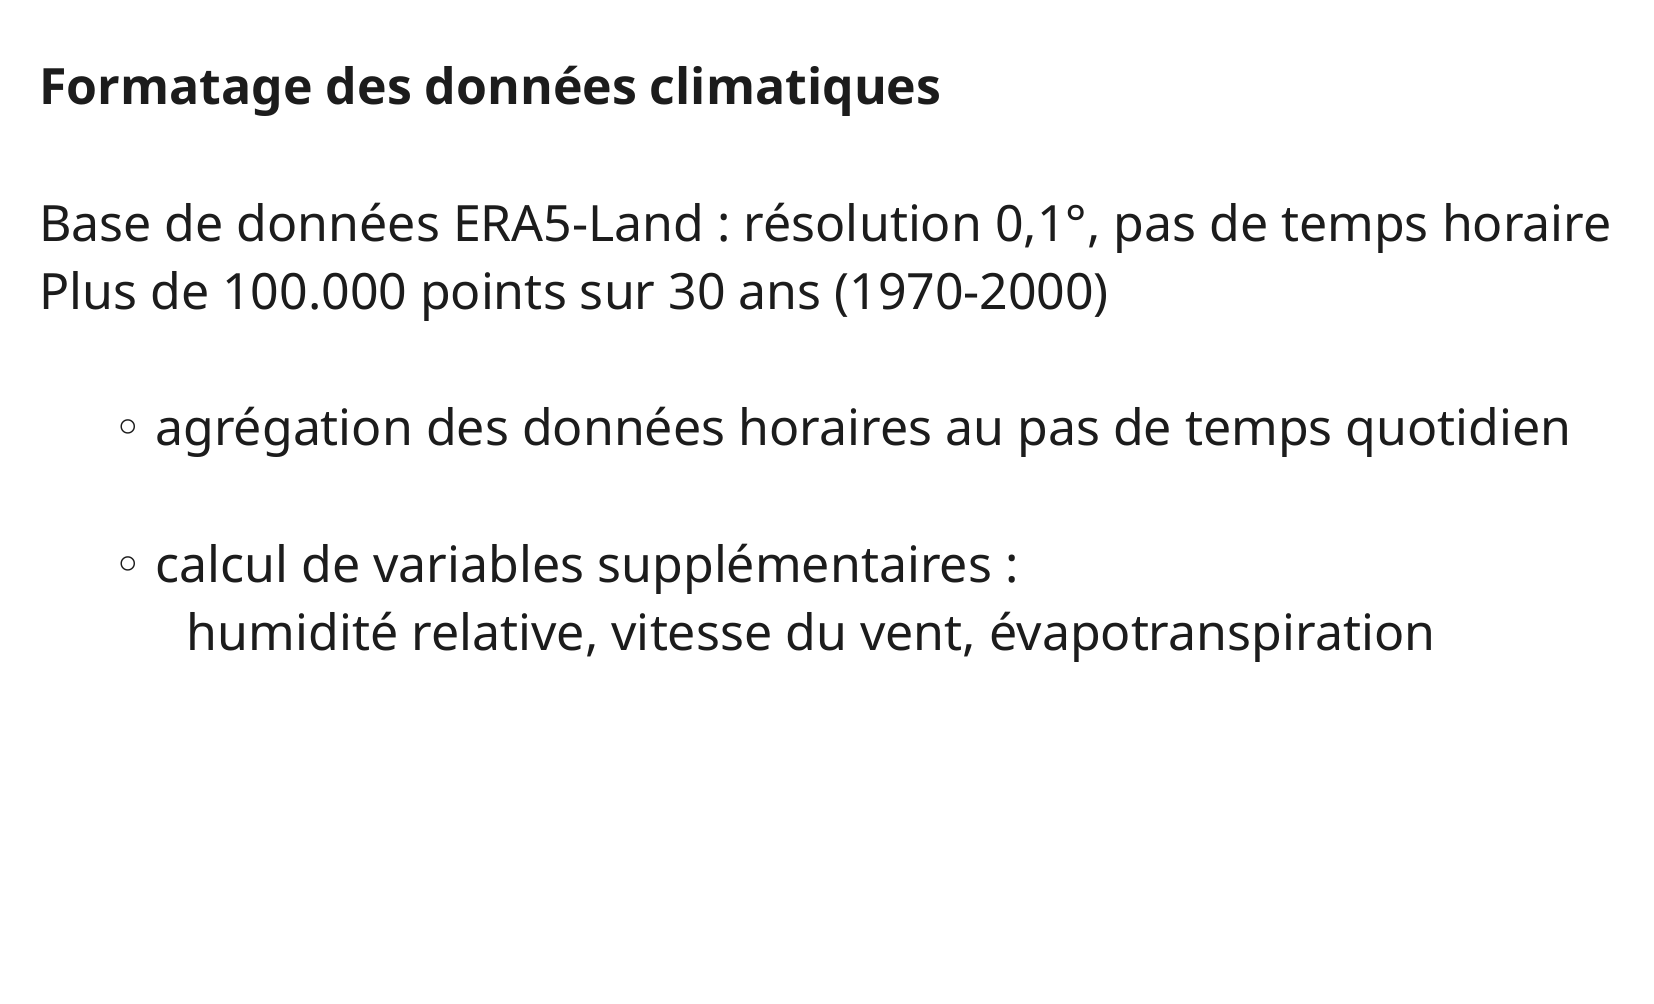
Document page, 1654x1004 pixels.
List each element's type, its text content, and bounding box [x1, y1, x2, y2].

text_box Formatage des données climatiques Base de données ERA5-Land : résolution 0,1°, pas de temps horaire Plus de 100.000 points sur 30 ans (1970-2000) ◦ agrégation des données horaires au pas de temps quotidien ◦ calcul de variables supplémentaires : humidité relative, vitesse du vent, évapotranspiration [39, 50, 1644, 1004]
